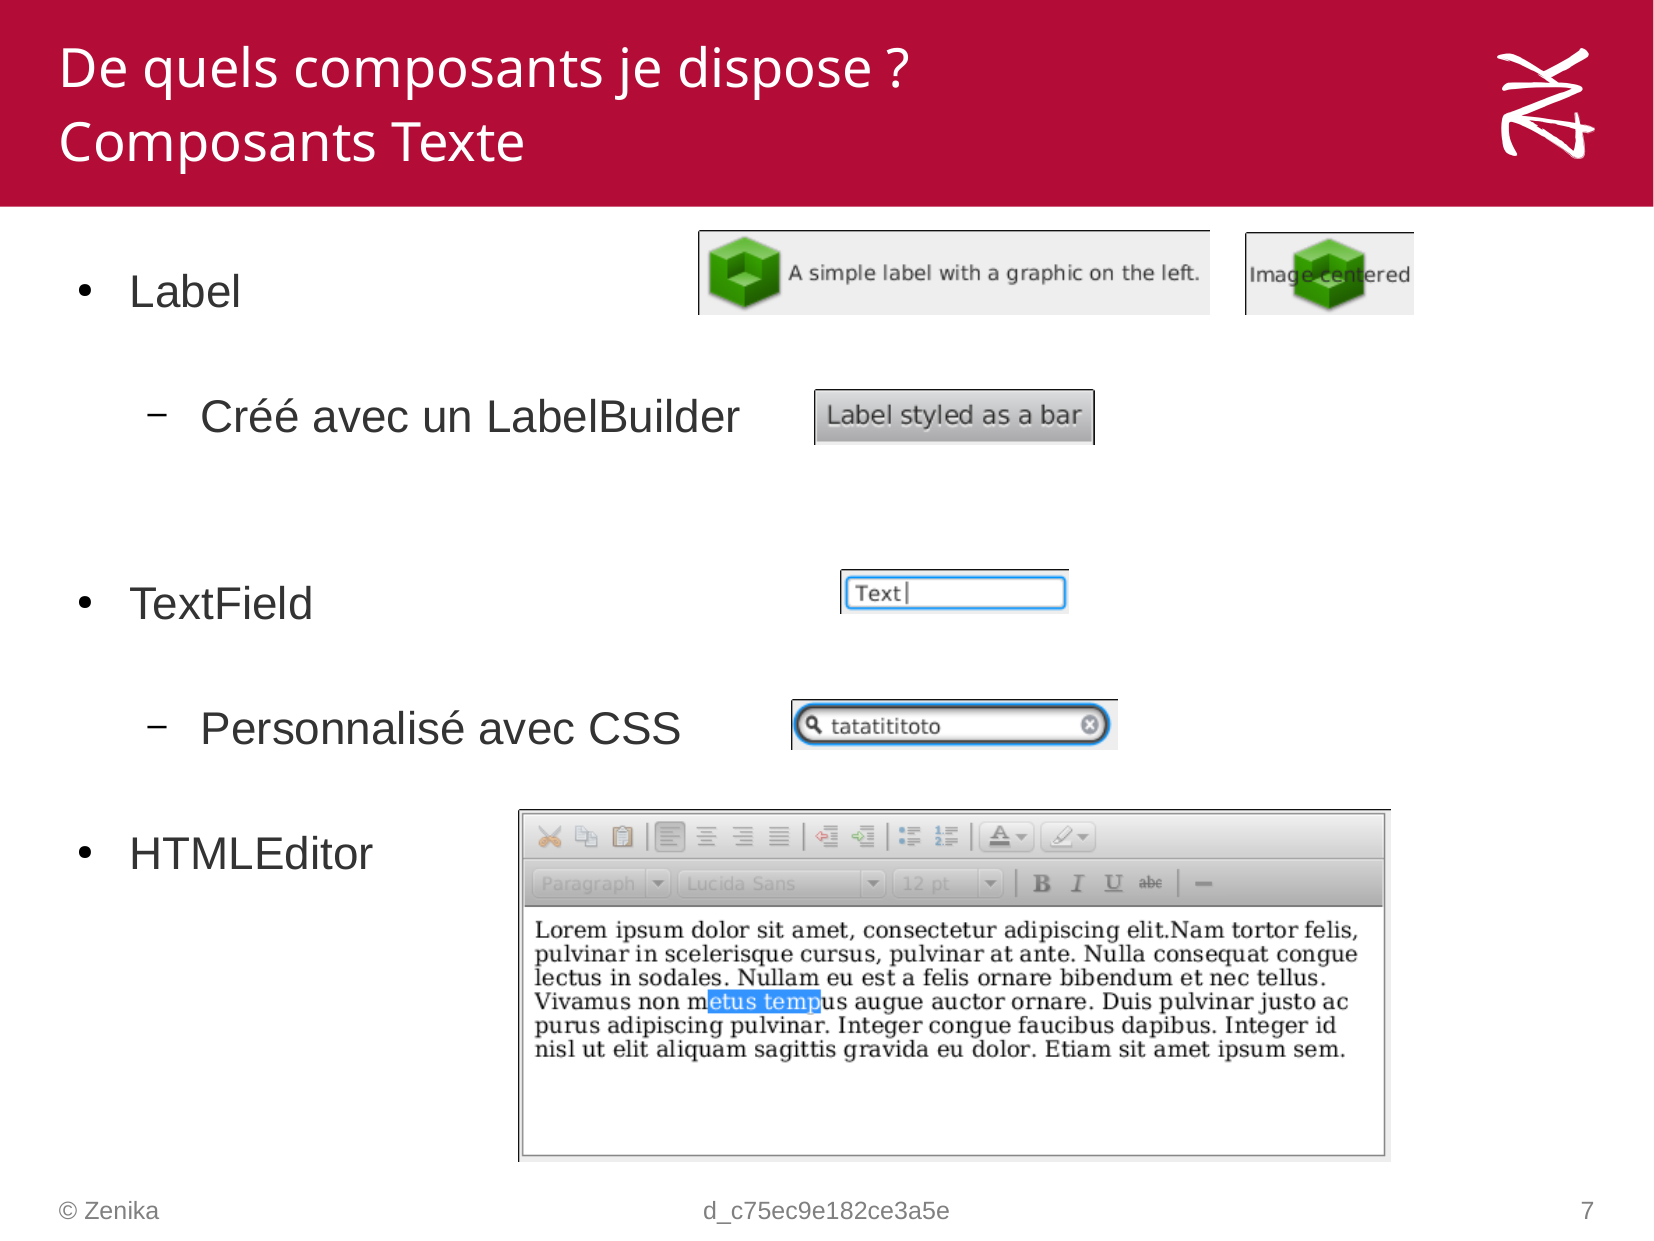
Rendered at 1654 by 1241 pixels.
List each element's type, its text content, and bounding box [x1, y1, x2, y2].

picture [698, 230, 1210, 316]
title De quels composants je dispose ? Composants Texte [59, 29, 1595, 178]
picture [814, 389, 1095, 445]
picture [518, 809, 1391, 1162]
list Label Créé avec un LabelBuilder TextField Personnalisé avec CSS HTMLEditor [59, 265, 1595, 1182]
picture [840, 569, 1069, 614]
picture [791, 699, 1118, 751]
picture [1245, 232, 1414, 316]
